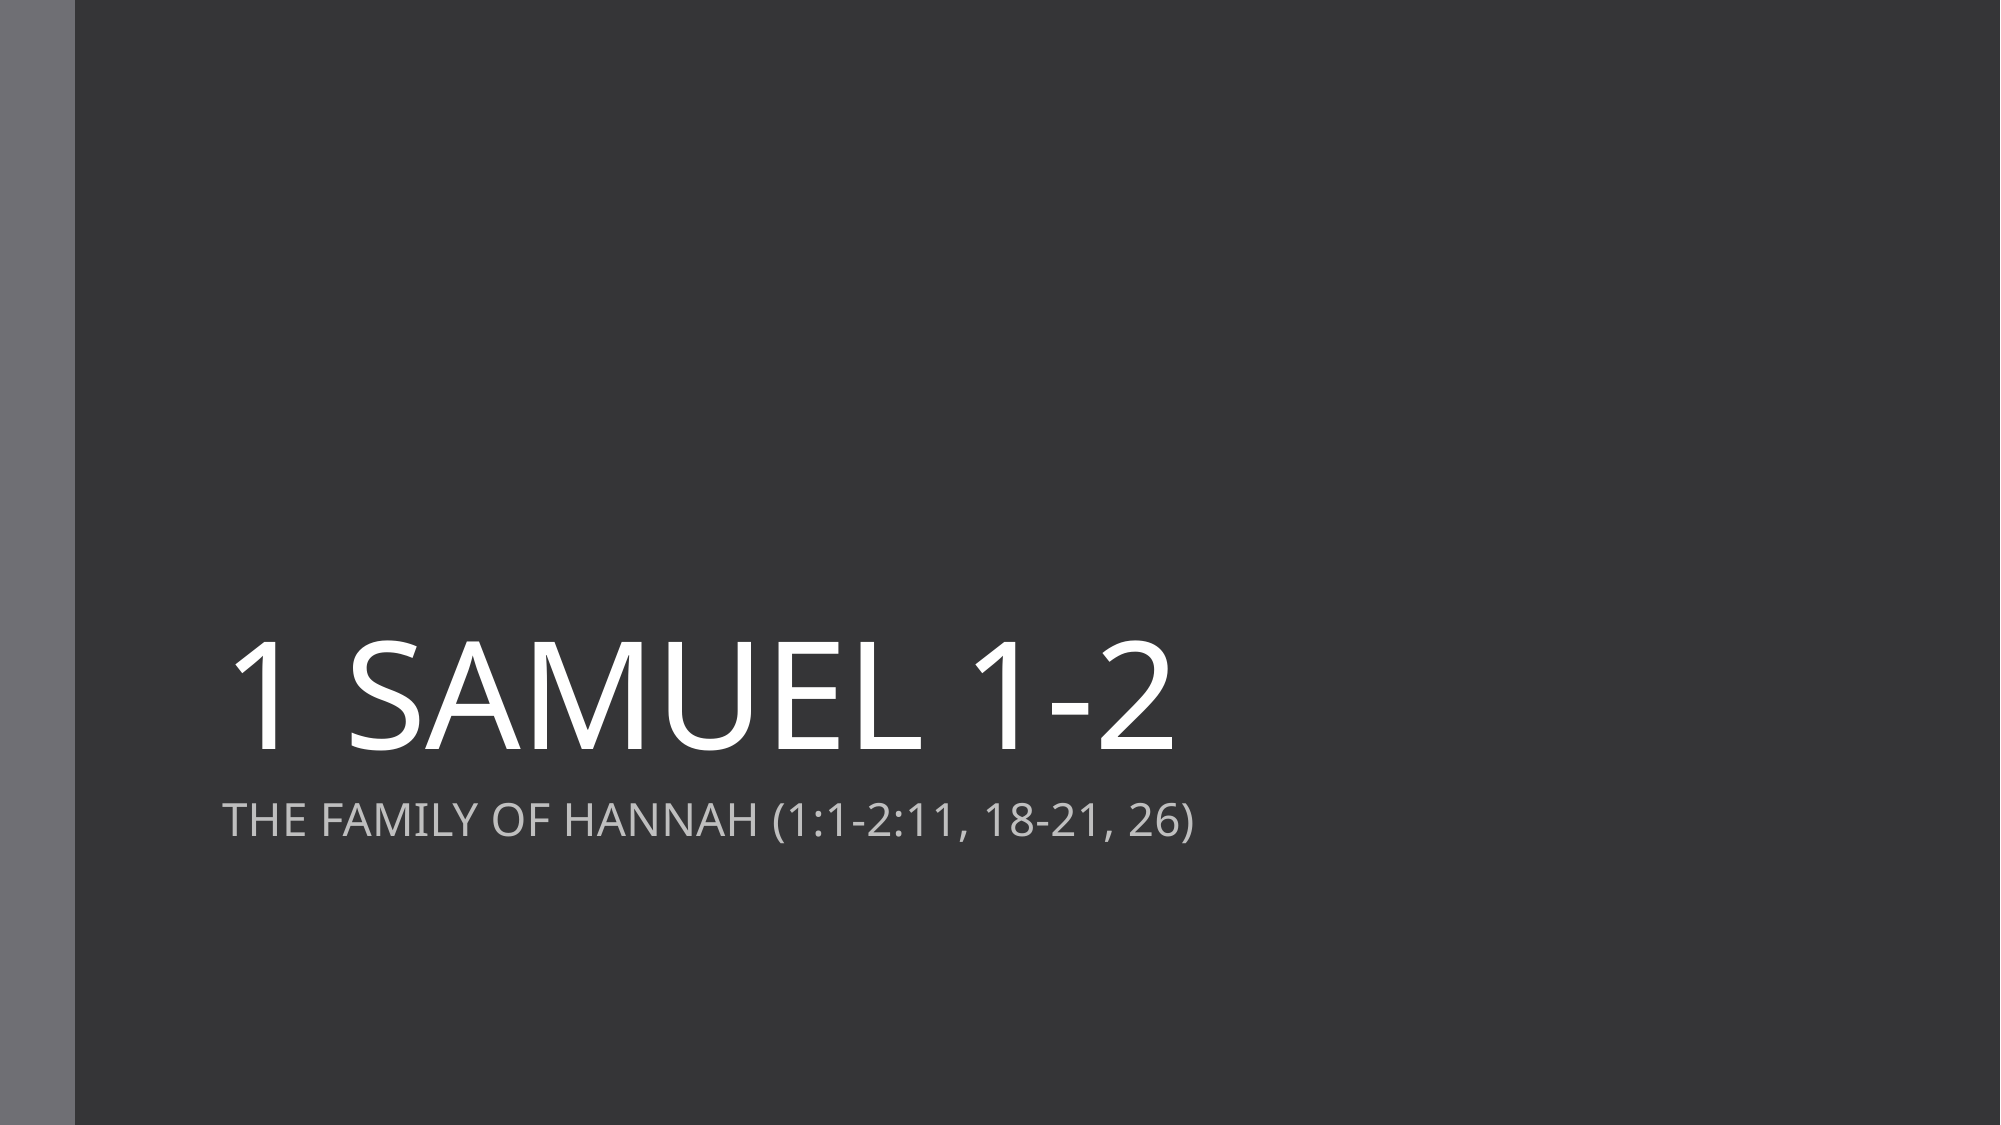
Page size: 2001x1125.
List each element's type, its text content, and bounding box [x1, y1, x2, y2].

title 1 SAMUEL 1-2 [206, 124, 1752, 787]
subtitle THE FAMILY OF HANNAH (1:1-2:11, 18-21, 26) [206, 787, 1752, 1066]
